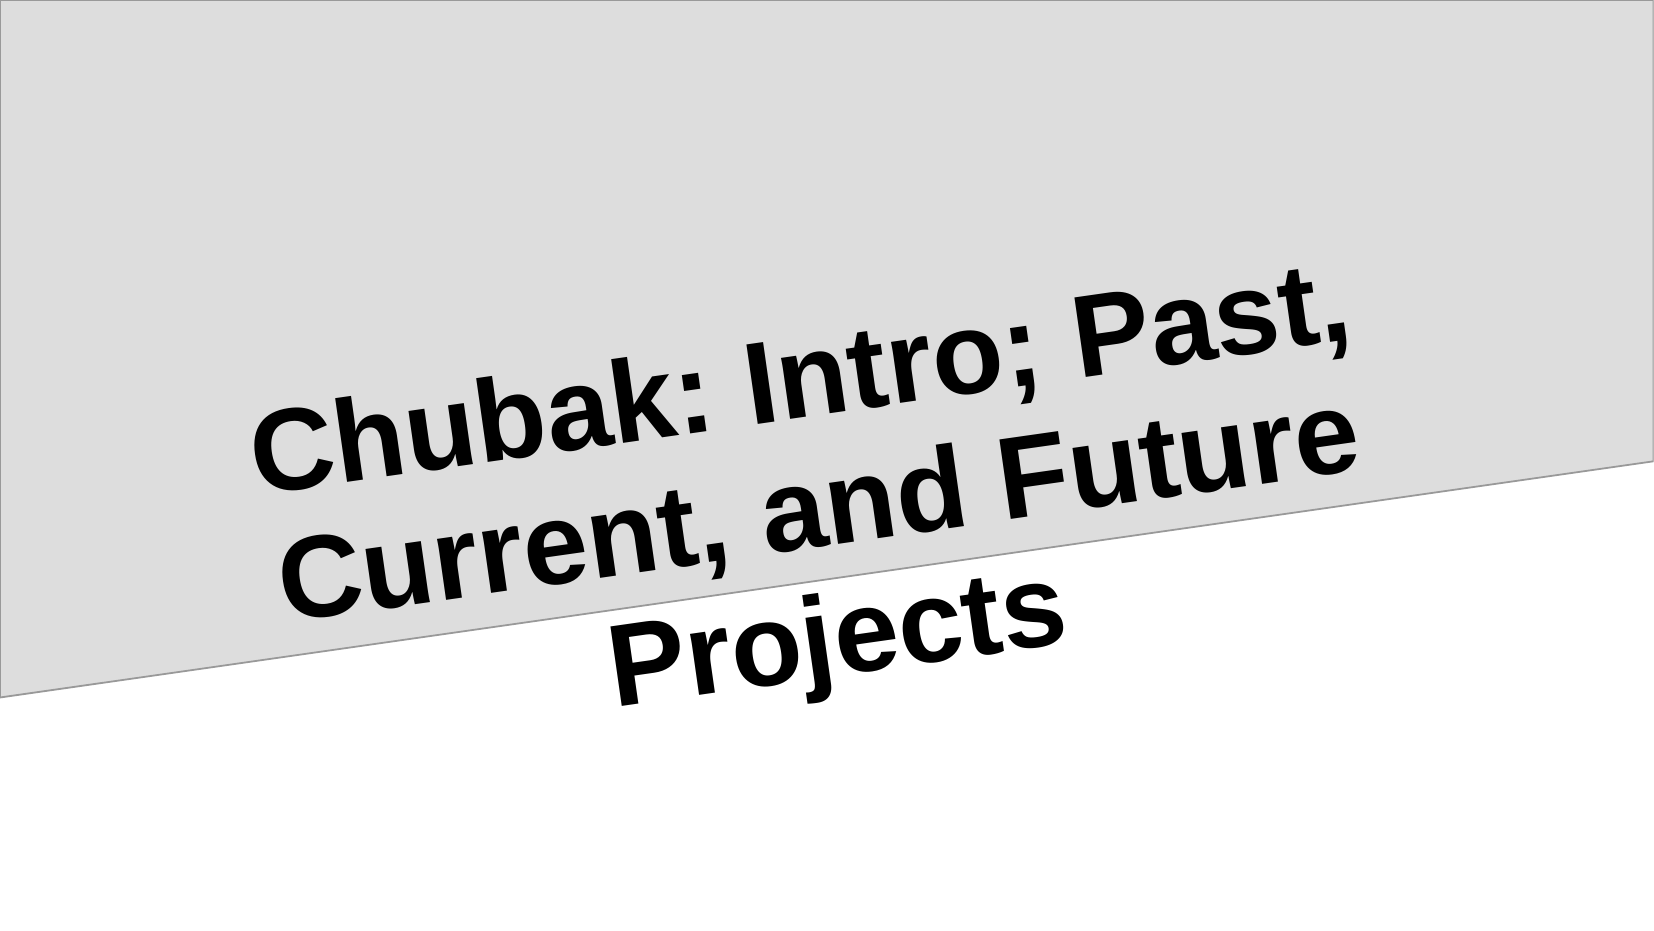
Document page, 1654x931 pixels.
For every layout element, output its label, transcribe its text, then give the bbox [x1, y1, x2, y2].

text_box [99, 471, 1574, 782]
title Chubak: Intro; Past, Current, and Future Projects [59, 207, 1577, 805]
